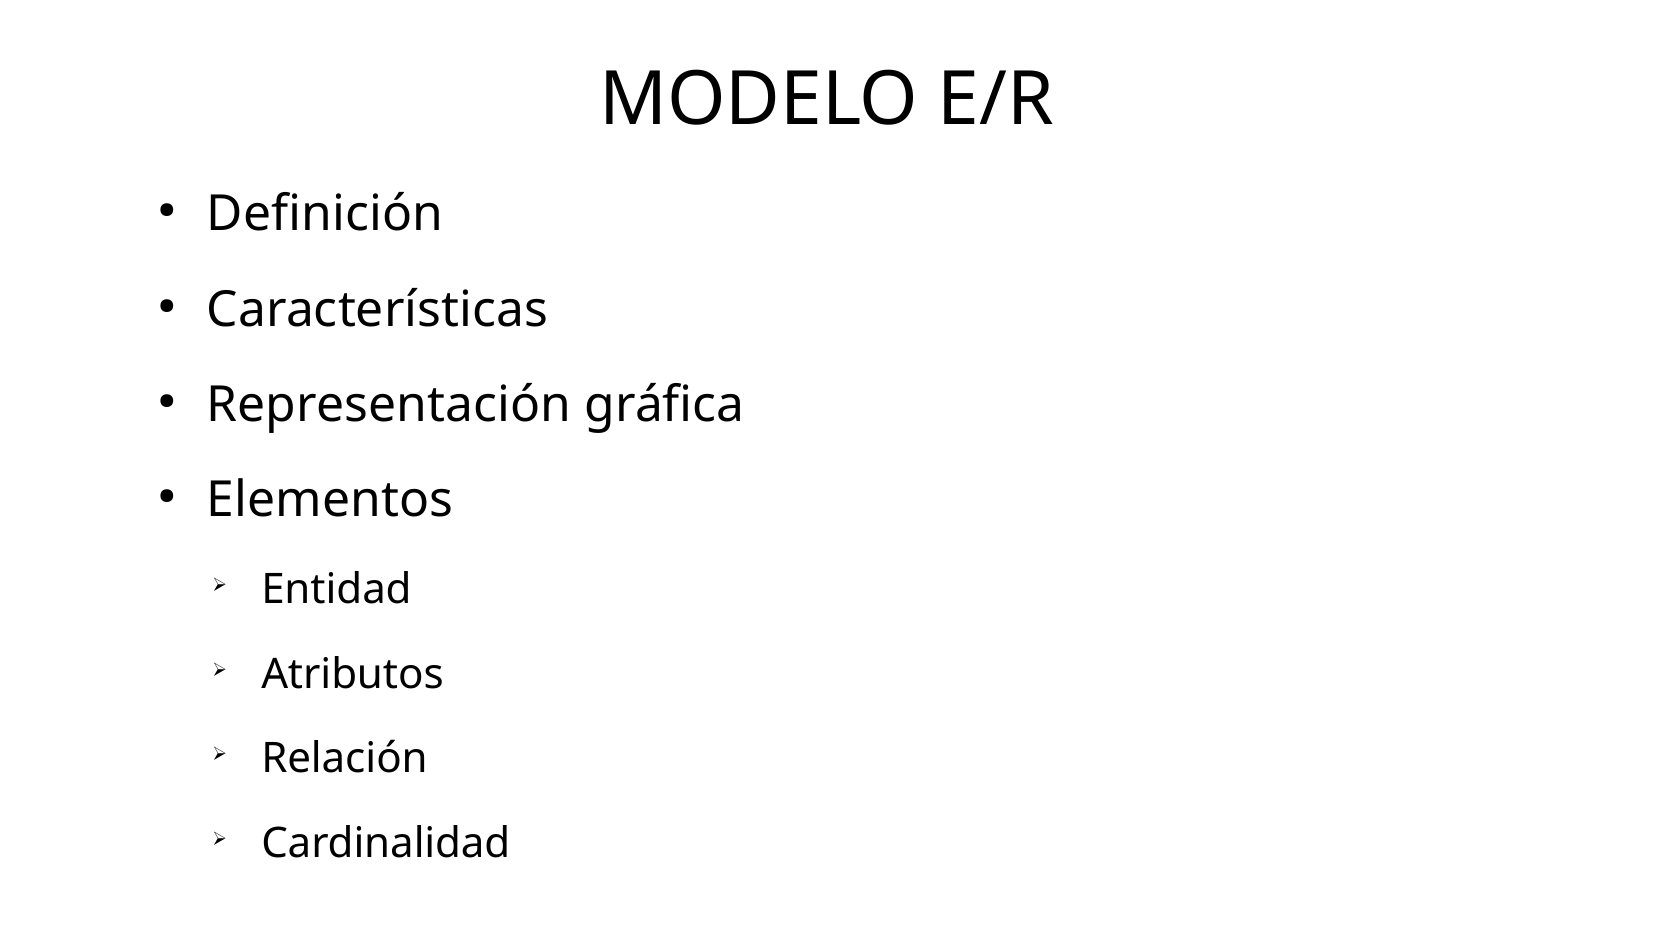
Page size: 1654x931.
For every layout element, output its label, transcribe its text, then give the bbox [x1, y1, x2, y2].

title MODELO E/R [82, 37, 1571, 154]
list Definición Características Representación gráfica Elementos Entidad Atributos Relación Cardinalidad [141, 177, 1595, 875]
